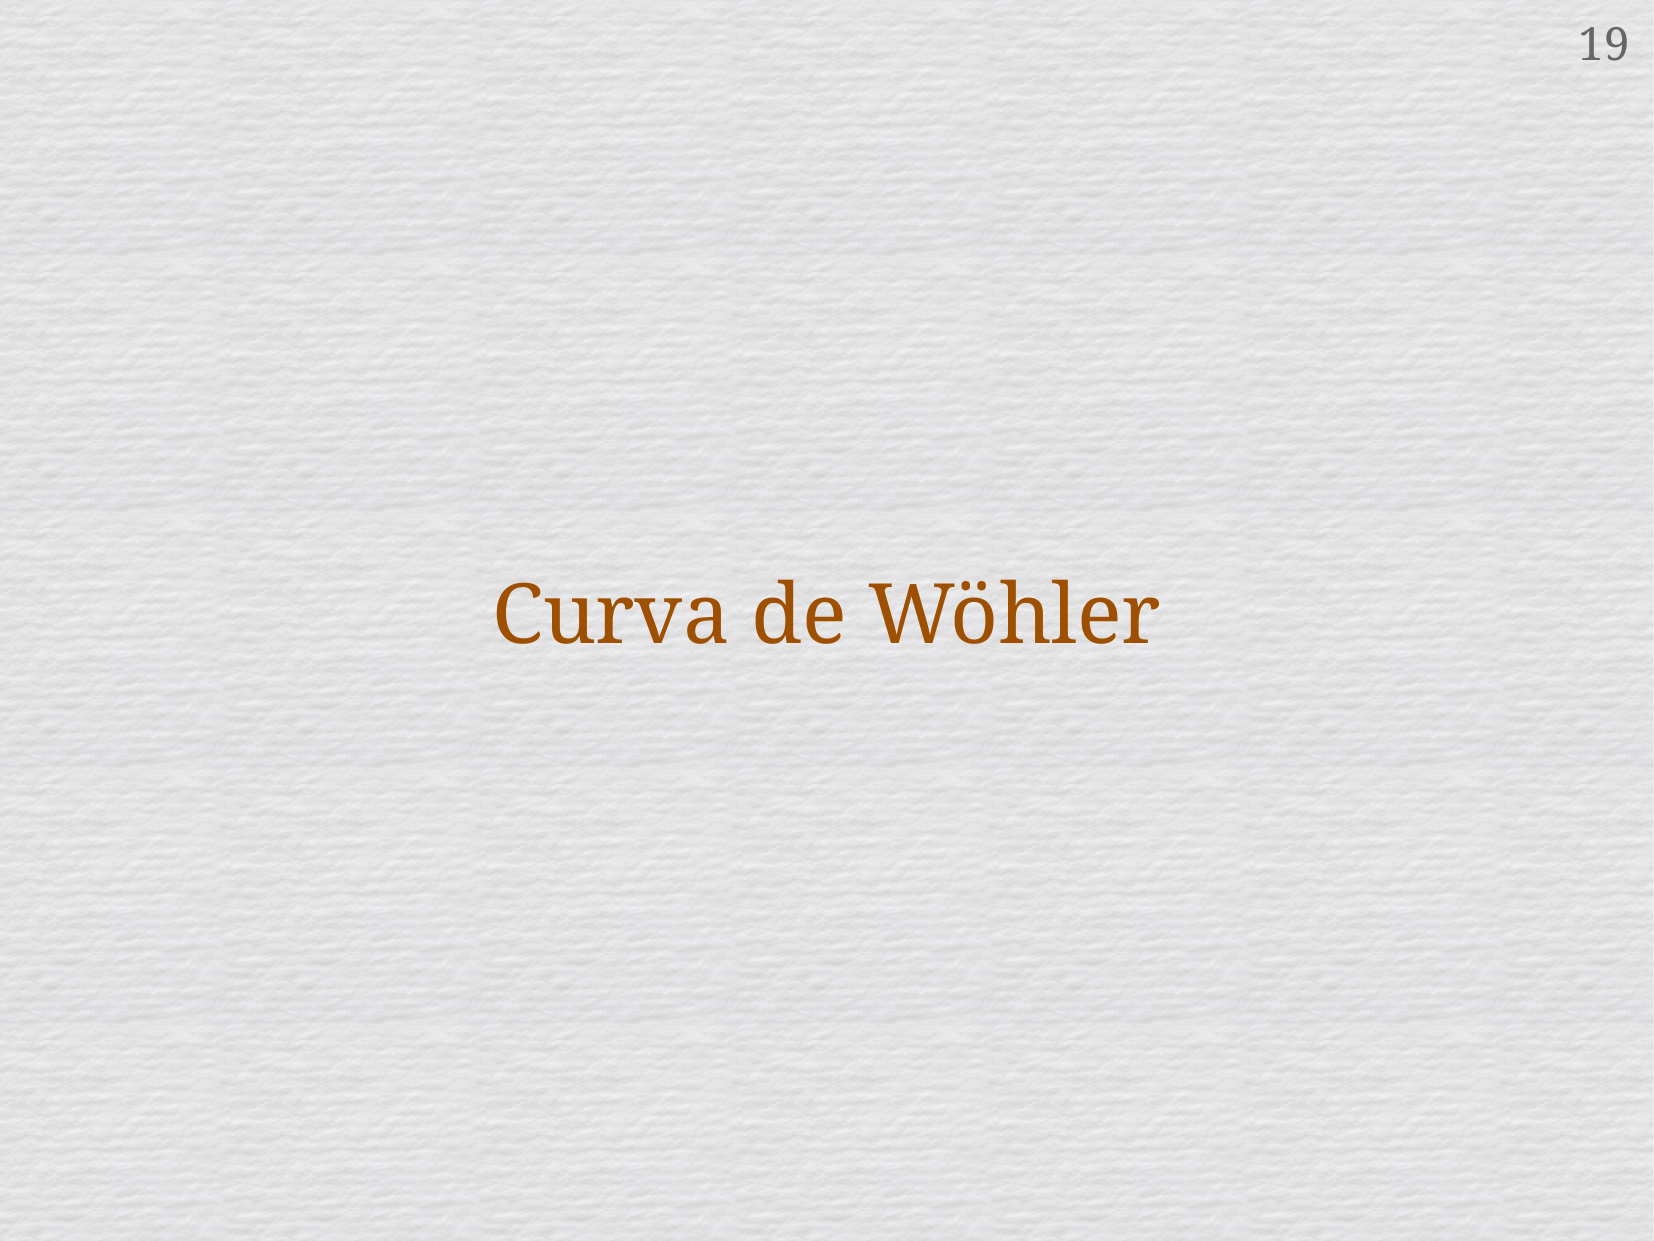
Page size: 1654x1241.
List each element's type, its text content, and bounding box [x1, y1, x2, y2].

picture [0, 0, 1654, 1241]
title Curva de Wöhler [59, 29, 1595, 1196]
